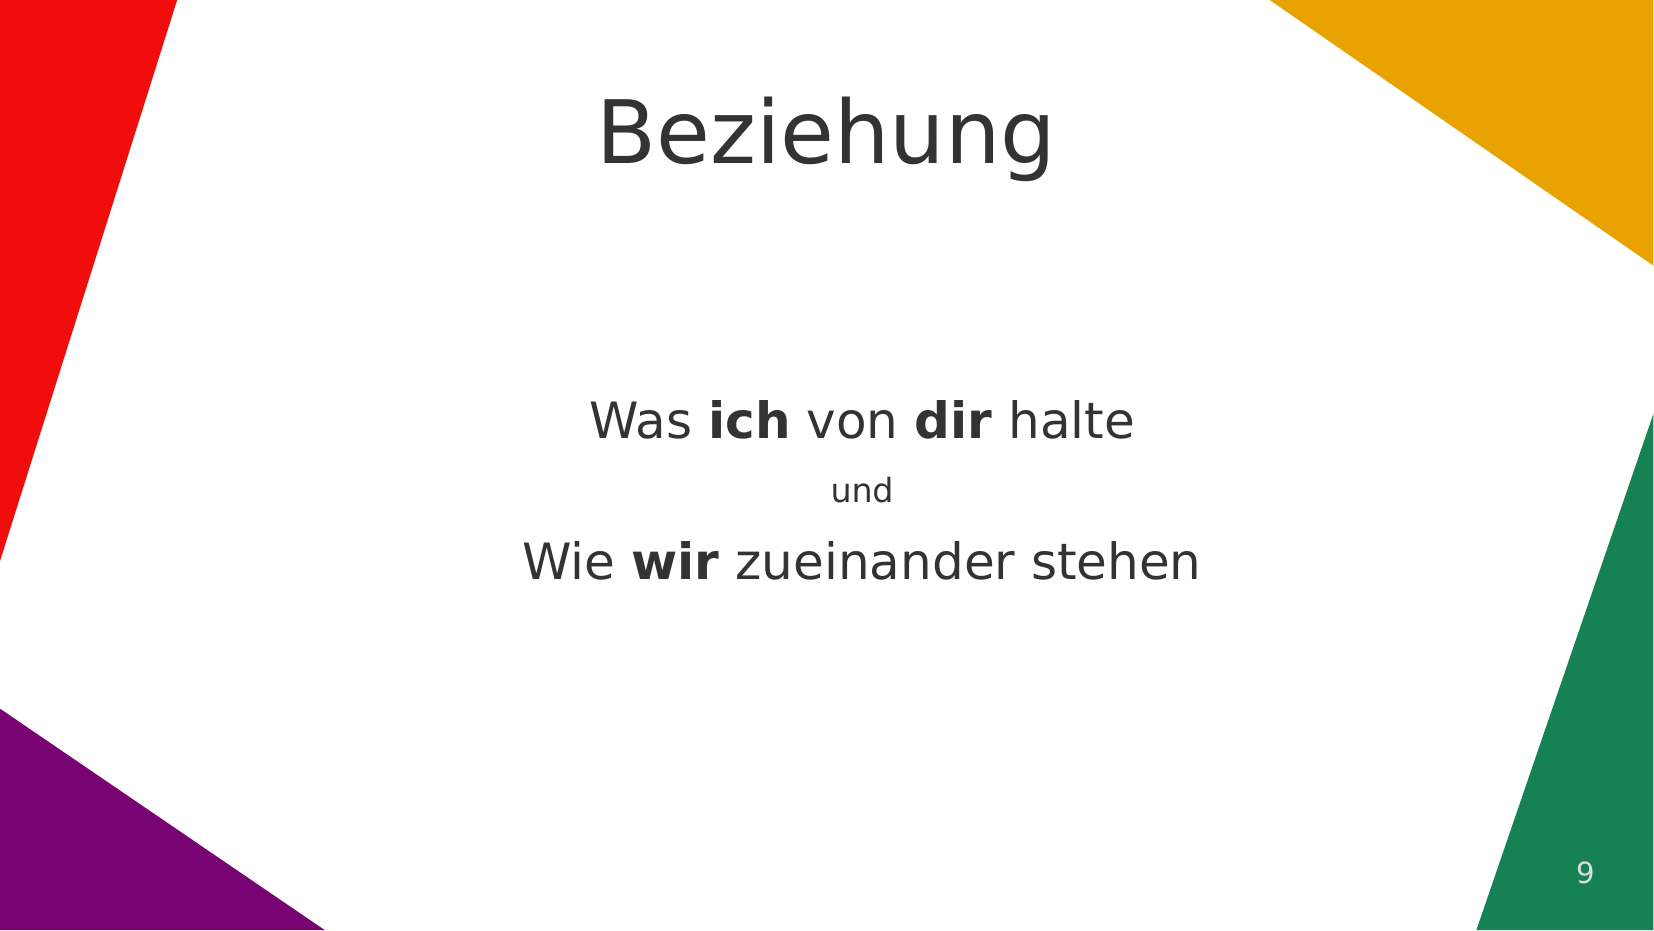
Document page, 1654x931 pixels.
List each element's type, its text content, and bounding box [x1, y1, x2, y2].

title Beziehung [118, 59, 1536, 207]
list Was ich von dir halte und Wie wir zueinander stehen [118, 236, 1536, 827]
